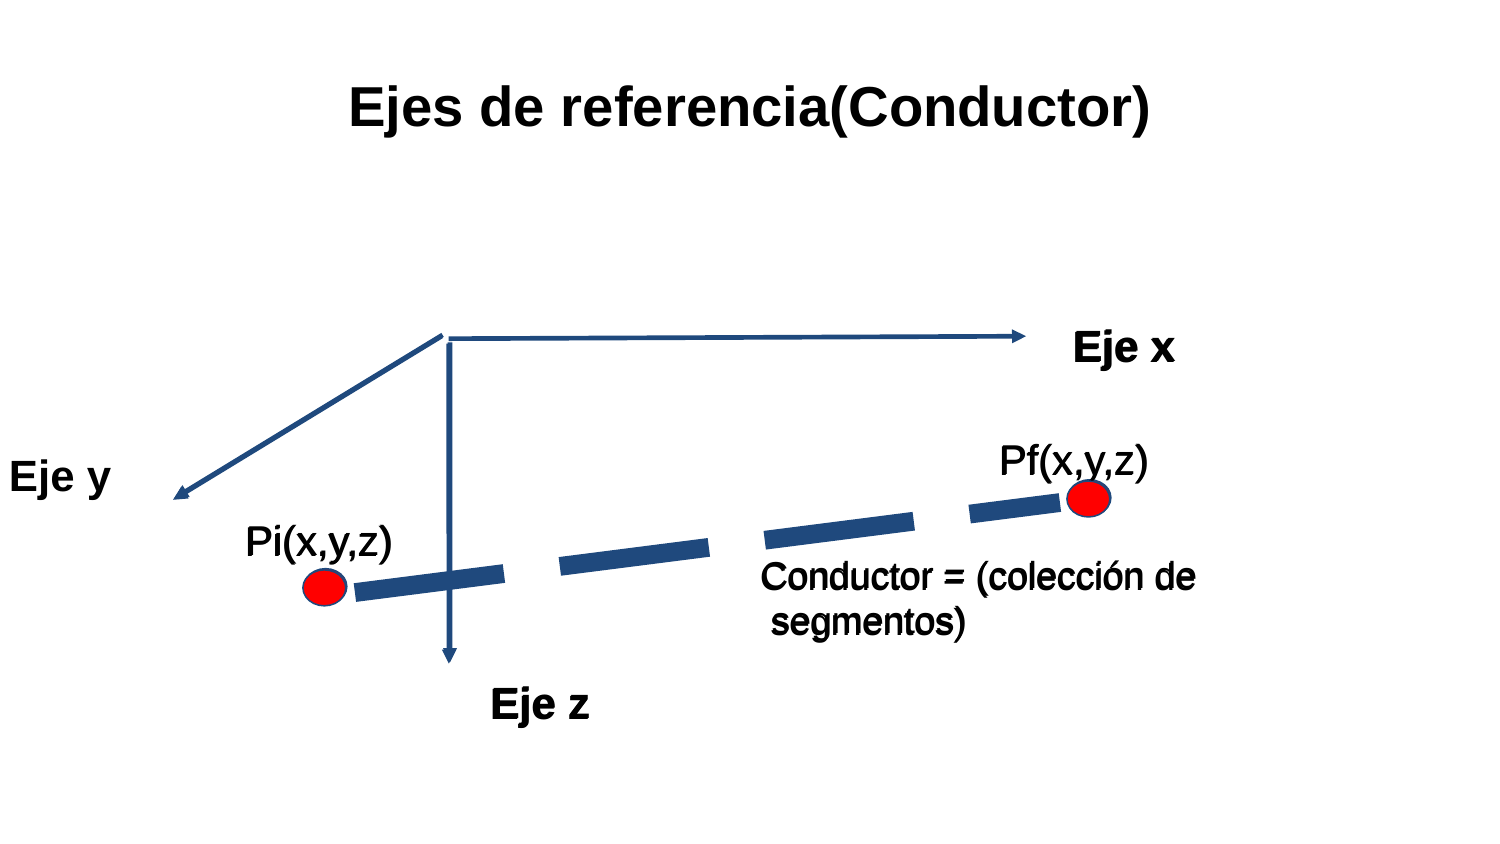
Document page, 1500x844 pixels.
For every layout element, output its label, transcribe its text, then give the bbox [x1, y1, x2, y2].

text_box Eje z [477, 663, 649, 727]
text_box Eje x [1059, 305, 1232, 369]
text_box Pi(x,y,z) [232, 502, 478, 564]
text_box [1066, 481, 1111, 517]
text_box Ejes de referencia(Conductor) [74, 33, 1425, 175]
text_box Eje y [0, 435, 168, 498]
text_box Pf(x,y,z) [985, 421, 1232, 483]
text_box [302, 568, 347, 606]
text_box Conductor = (colección de segmentos) [747, 540, 1211, 636]
